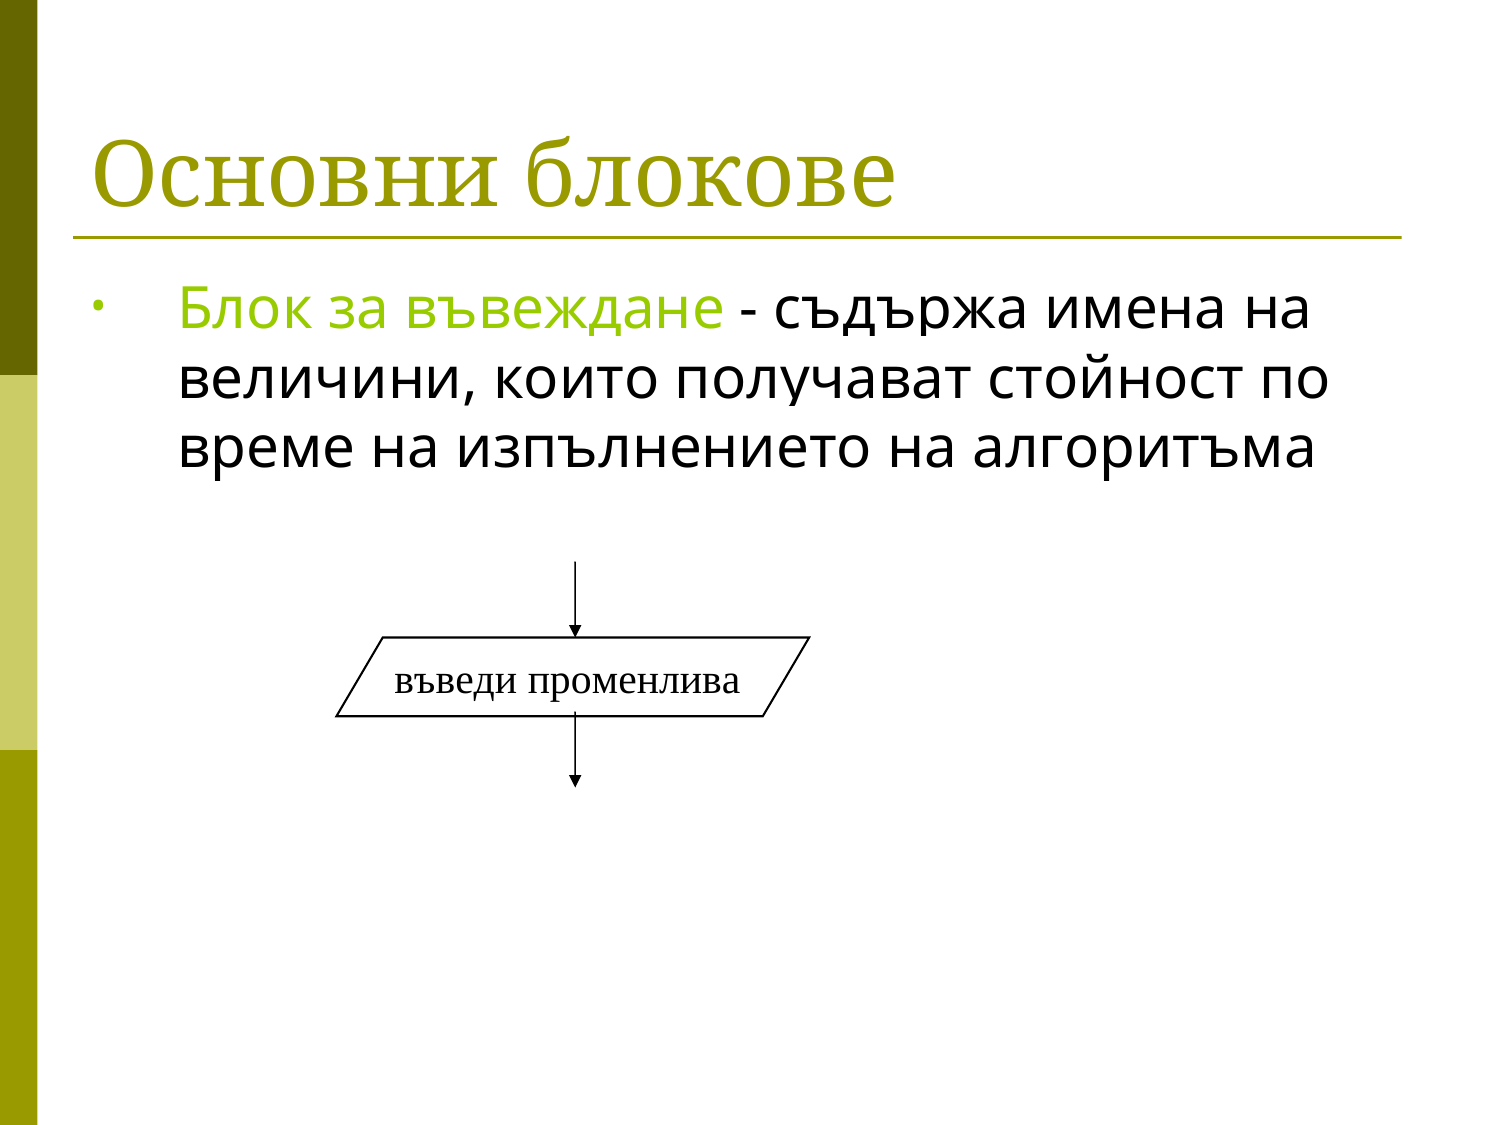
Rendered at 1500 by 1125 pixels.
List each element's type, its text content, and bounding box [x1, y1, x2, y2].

title Основни блокове [75, 45, 1426, 233]
text_box въведи променлива [336, 637, 810, 717]
list Блок за въвеждане - съдържа имена на величини, които получават стойност по време на изпълнението на алгоритъма [75, 262, 1426, 1006]
